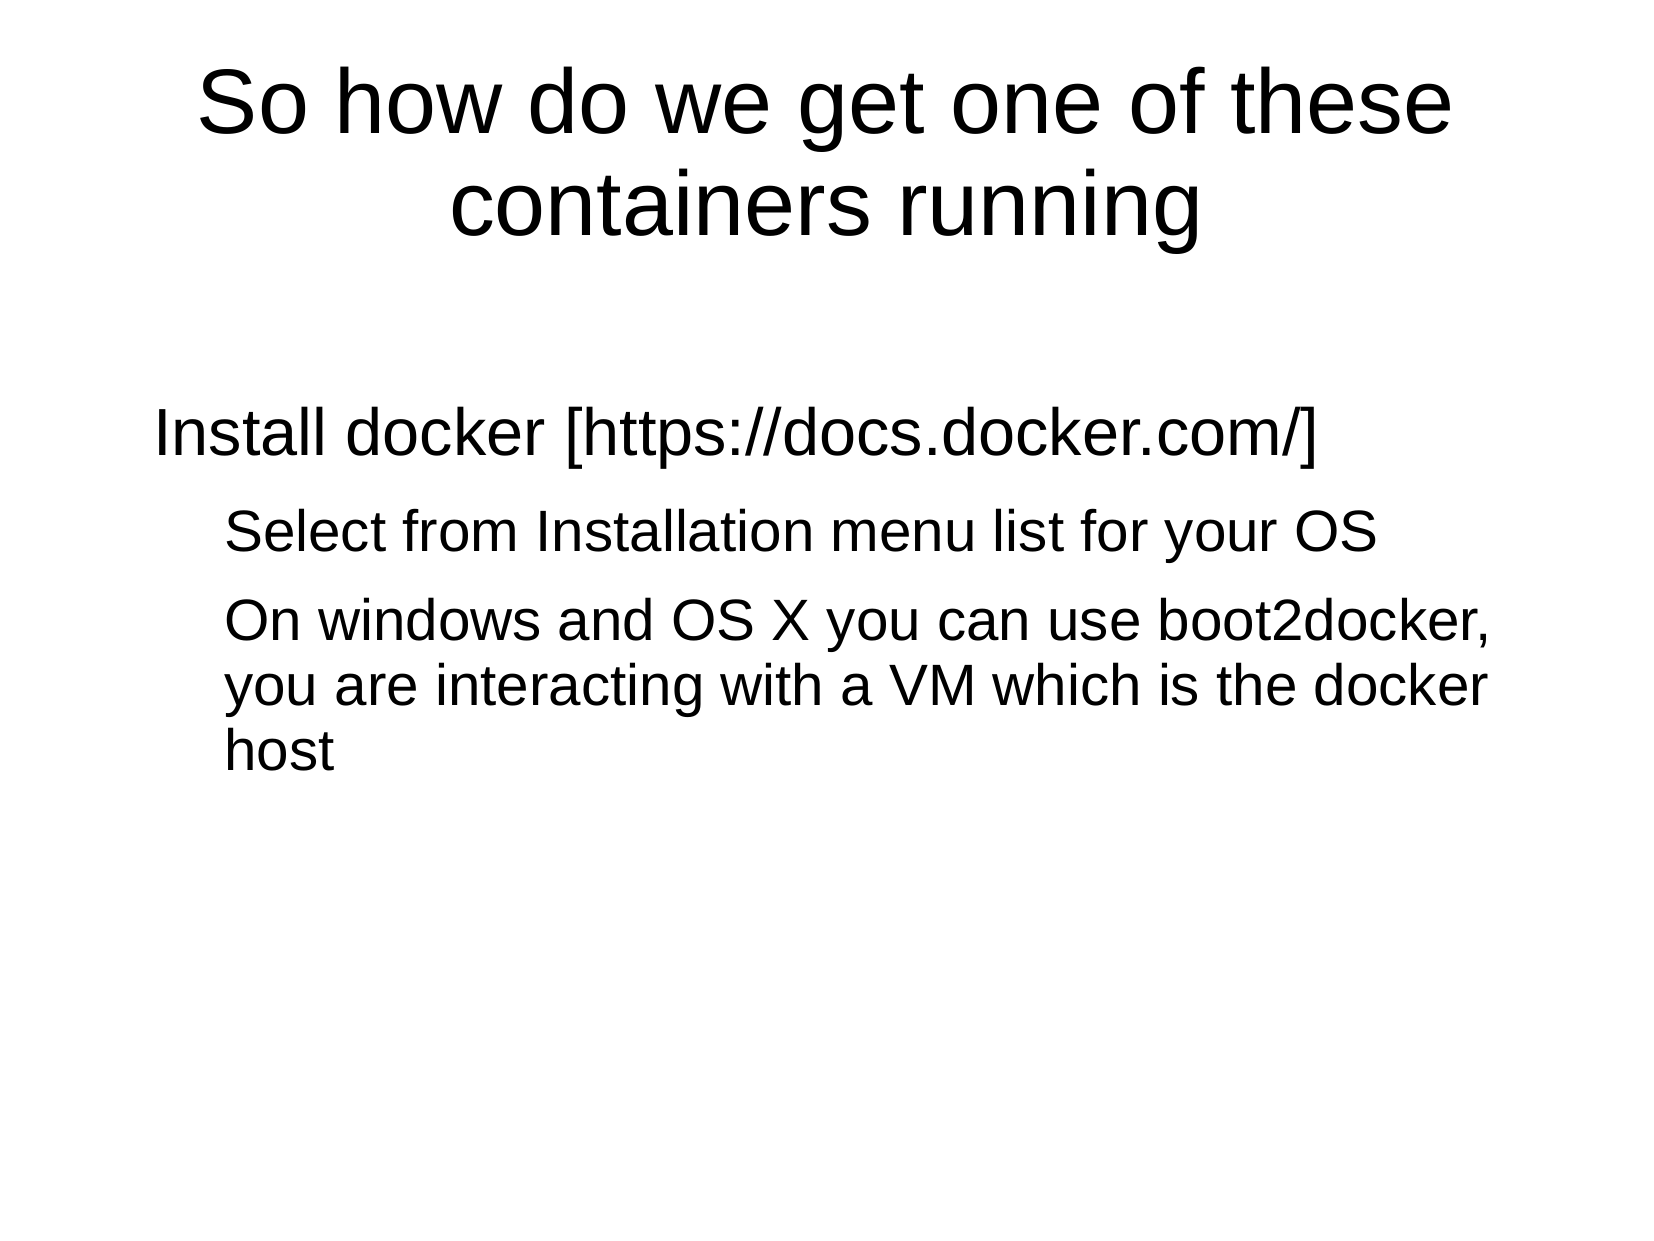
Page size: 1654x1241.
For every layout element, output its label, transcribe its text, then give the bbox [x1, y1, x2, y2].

list Install docker [https://docs.docker.com/] Select from Installation menu list for your OS On windows and OS X you can use boot2docker, you are interacting with a VM which is the docker host [82, 290, 1571, 1010]
title So how do we get one of these containers running [82, 49, 1571, 257]
